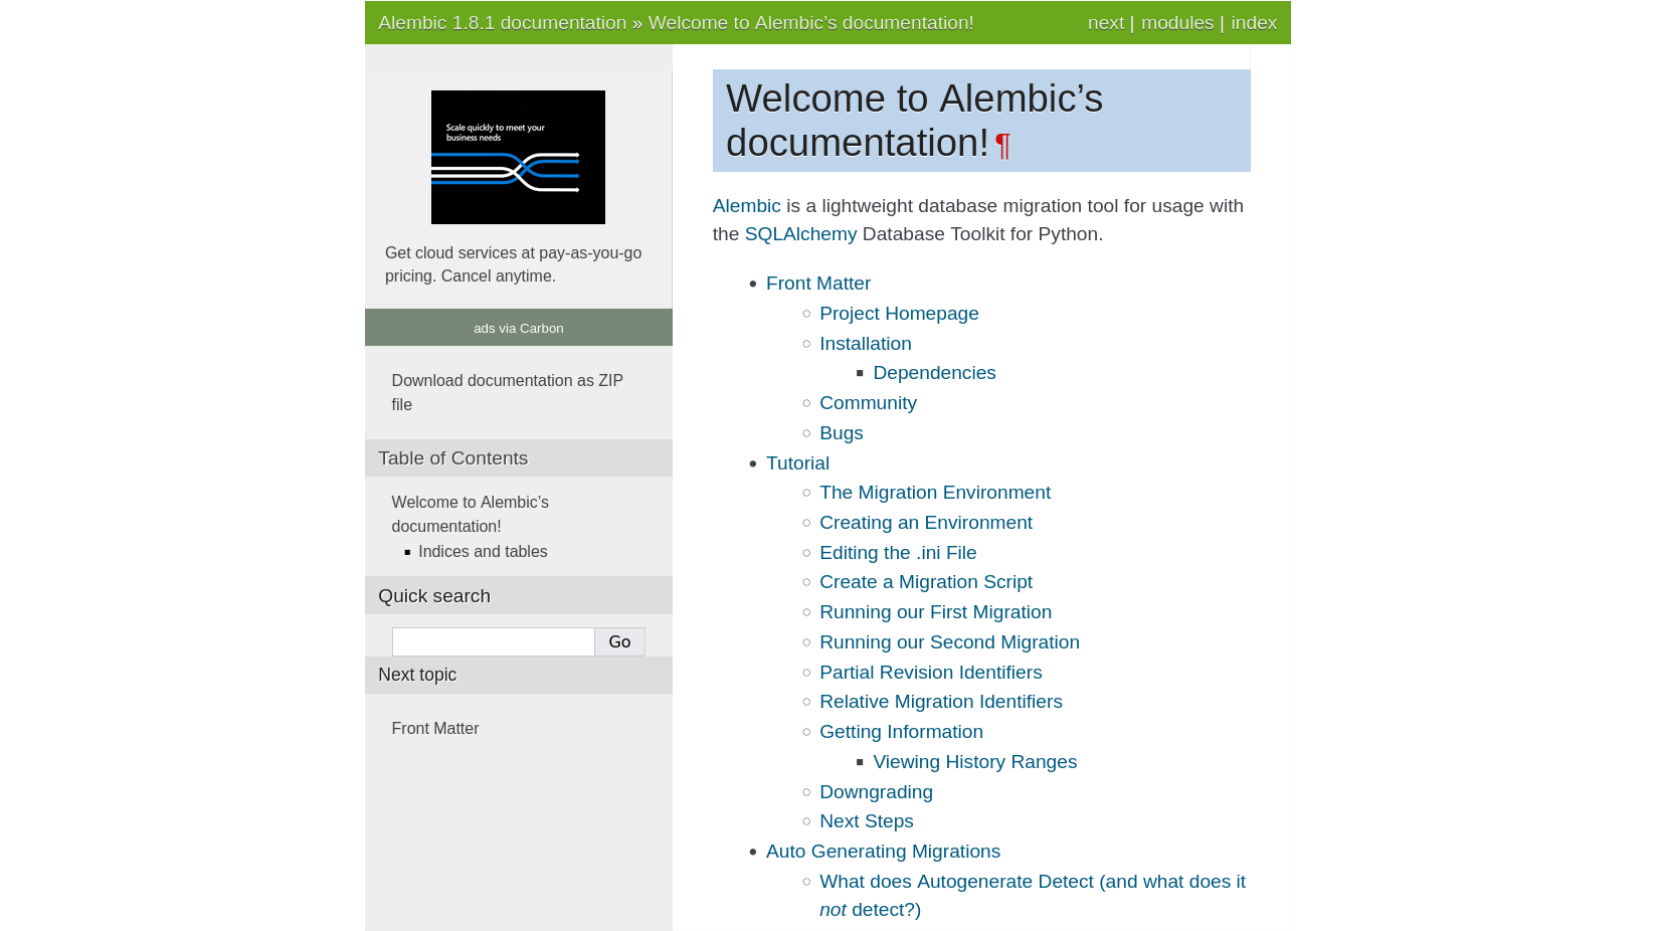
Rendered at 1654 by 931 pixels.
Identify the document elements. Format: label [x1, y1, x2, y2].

picture [365, 1, 1292, 931]
